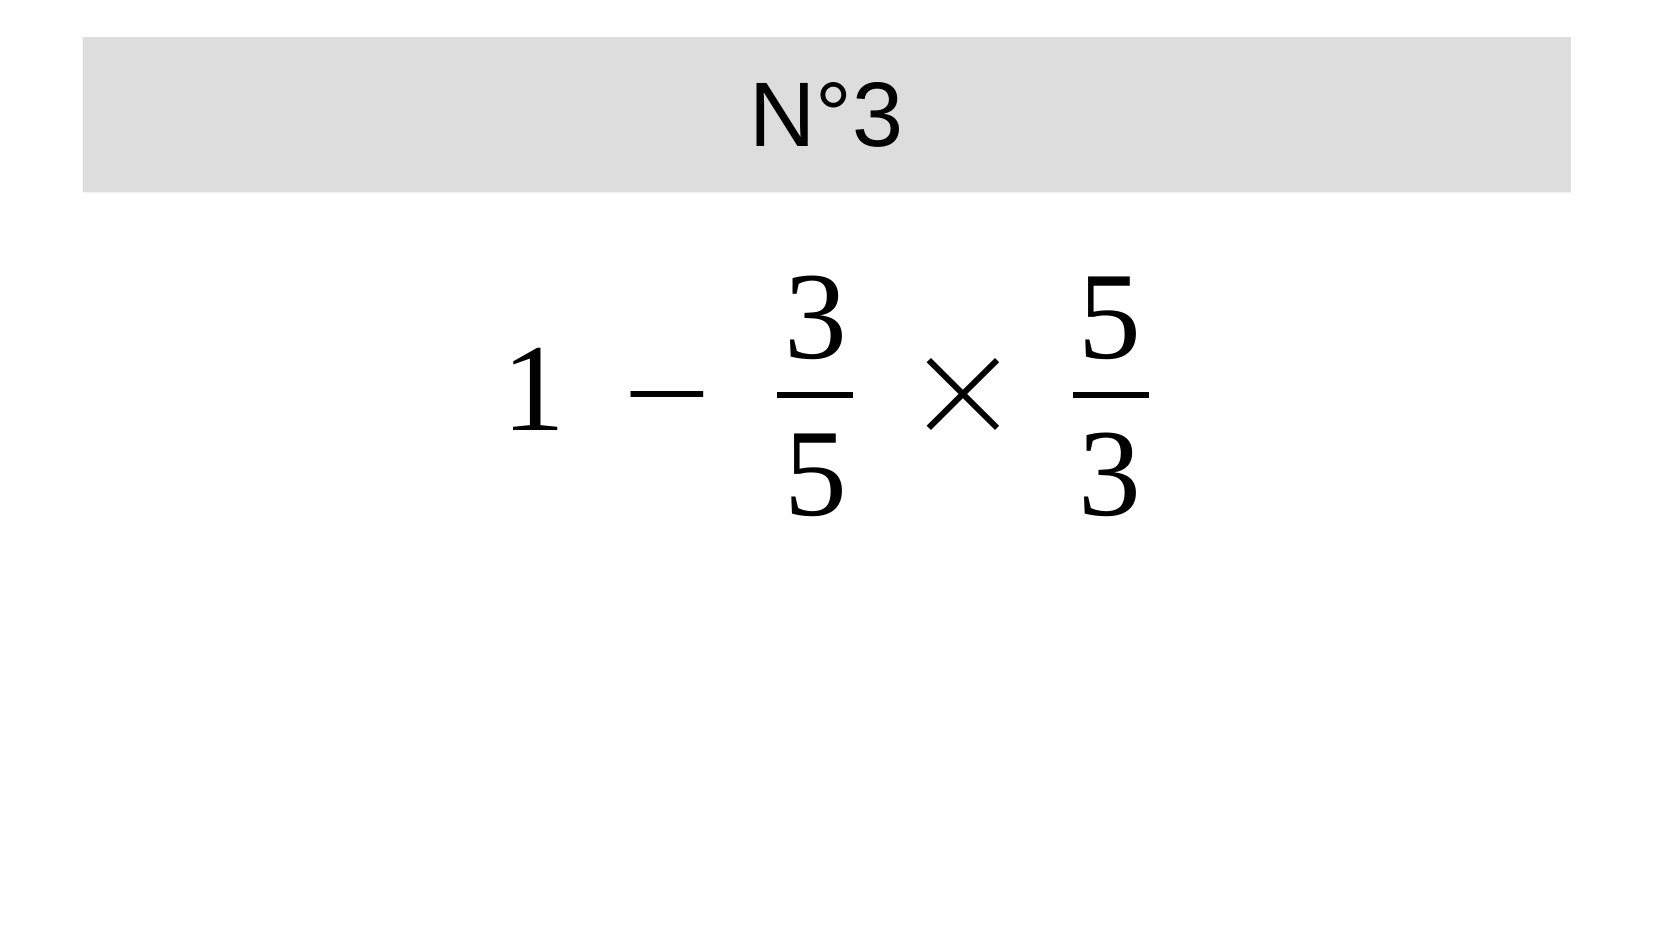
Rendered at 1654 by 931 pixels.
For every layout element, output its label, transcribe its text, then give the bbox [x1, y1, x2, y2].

title N°3 [82, 37, 1571, 193]
chart [496, 248, 1161, 543]
